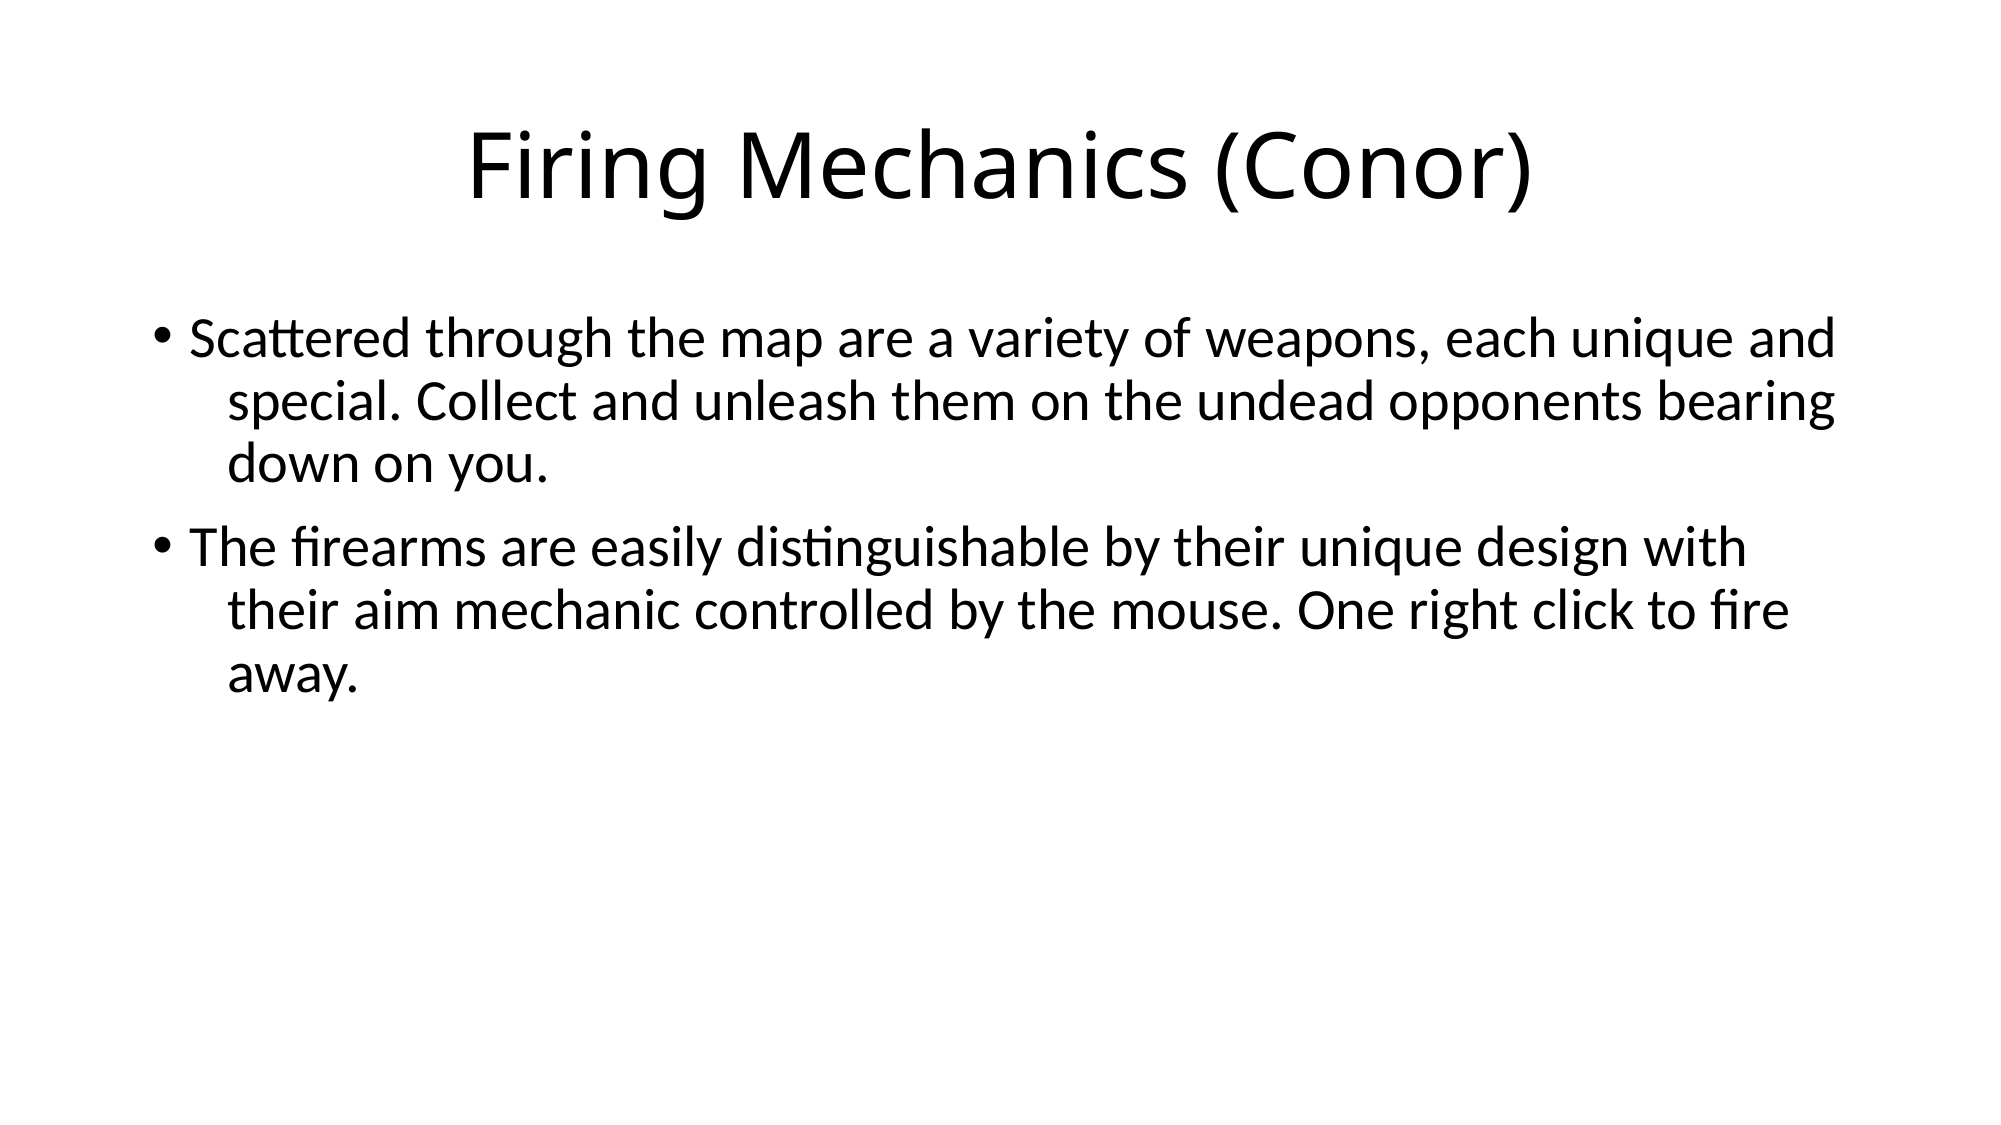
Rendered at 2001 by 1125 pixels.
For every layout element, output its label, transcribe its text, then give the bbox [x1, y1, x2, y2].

list Scattered through the map are a variety of weapons, each unique and special. Collect and unleash them on the undead opponents bearing down on you. The firearms are easily distinguishable by their unique design with their aim mechanic controlled by the mouse. One right click to fire away. [137, 299, 1863, 1014]
title Firing Mechanics (Conor) [137, 59, 1863, 278]
